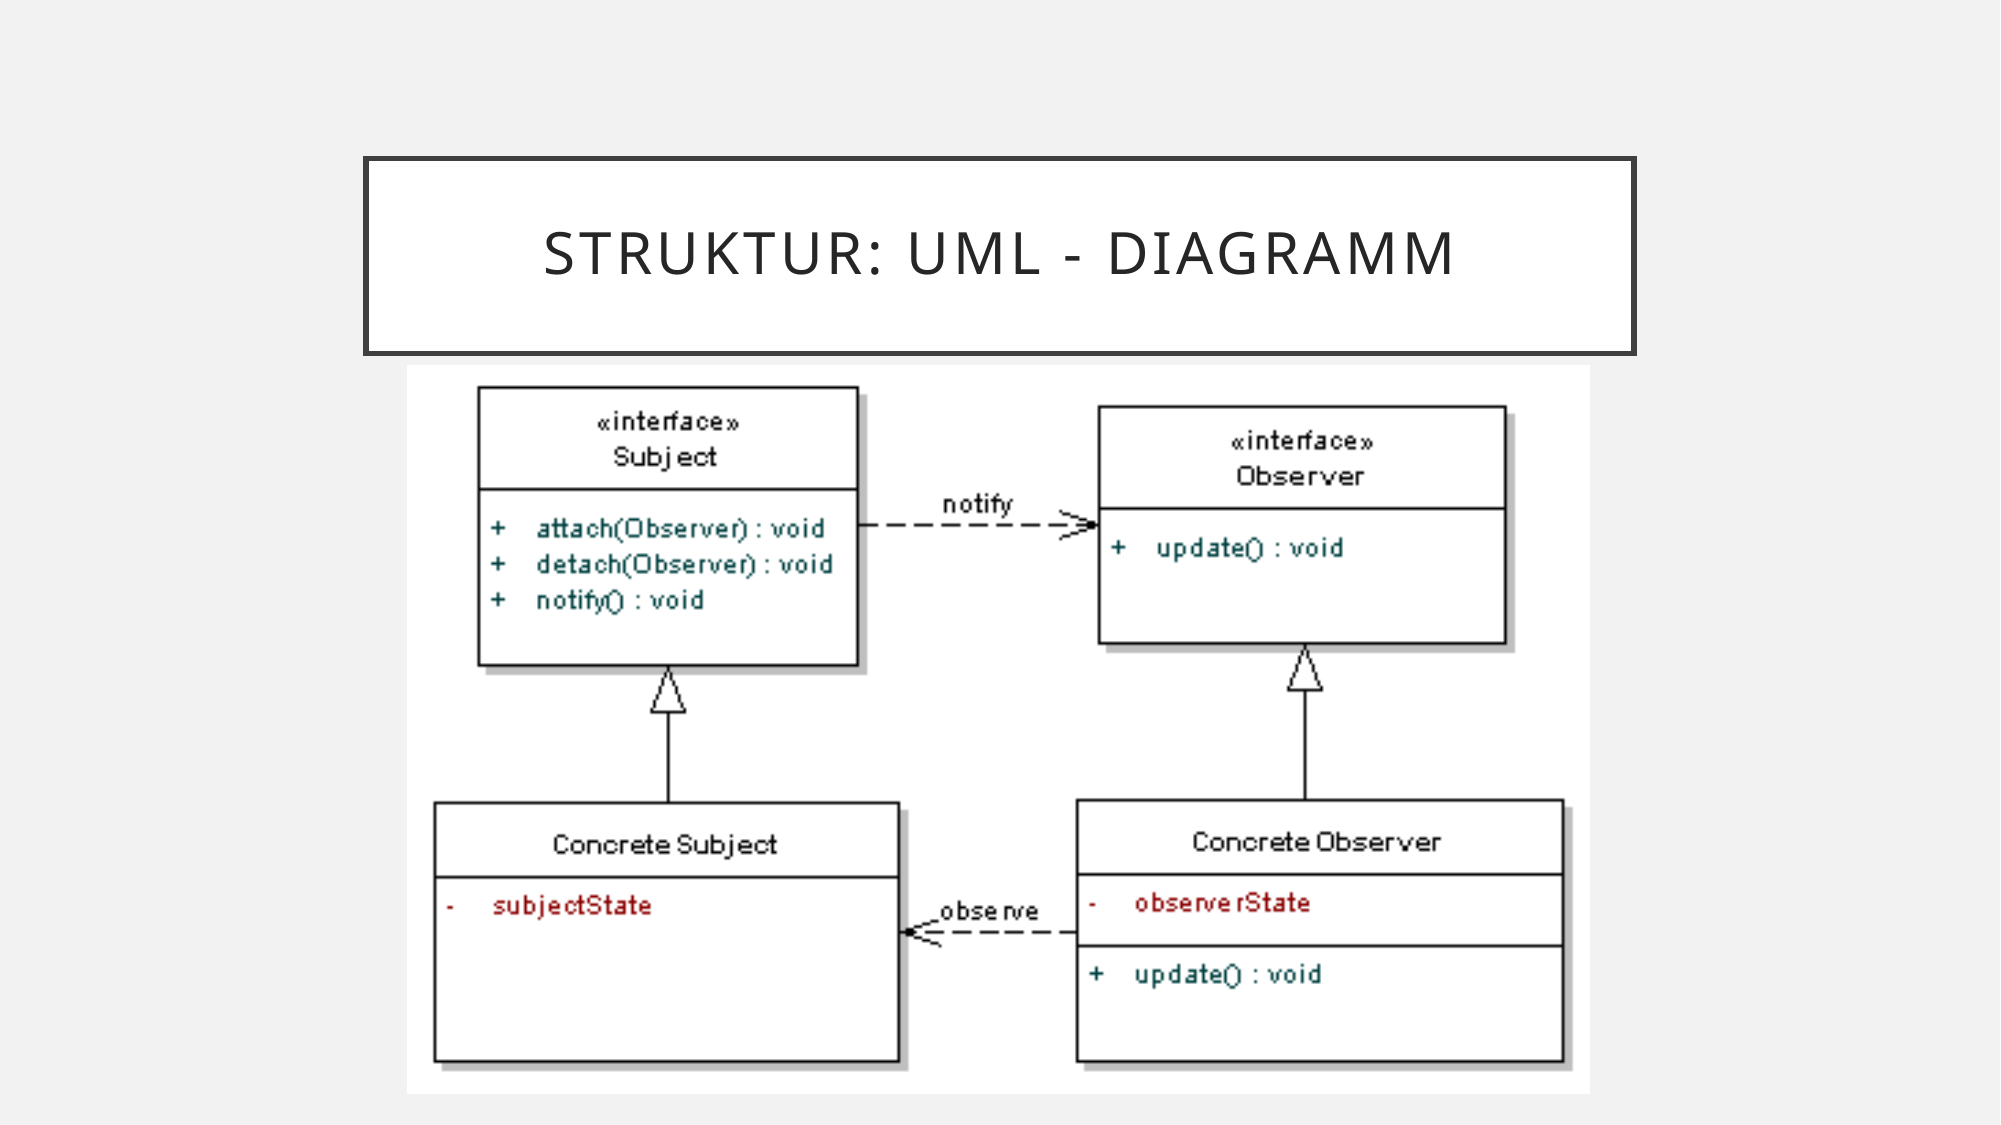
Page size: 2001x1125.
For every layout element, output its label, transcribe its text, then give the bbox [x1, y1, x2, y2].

picture [407, 365, 1590, 1094]
title Struktur: UML - Diagramm [366, 158, 1634, 354]
